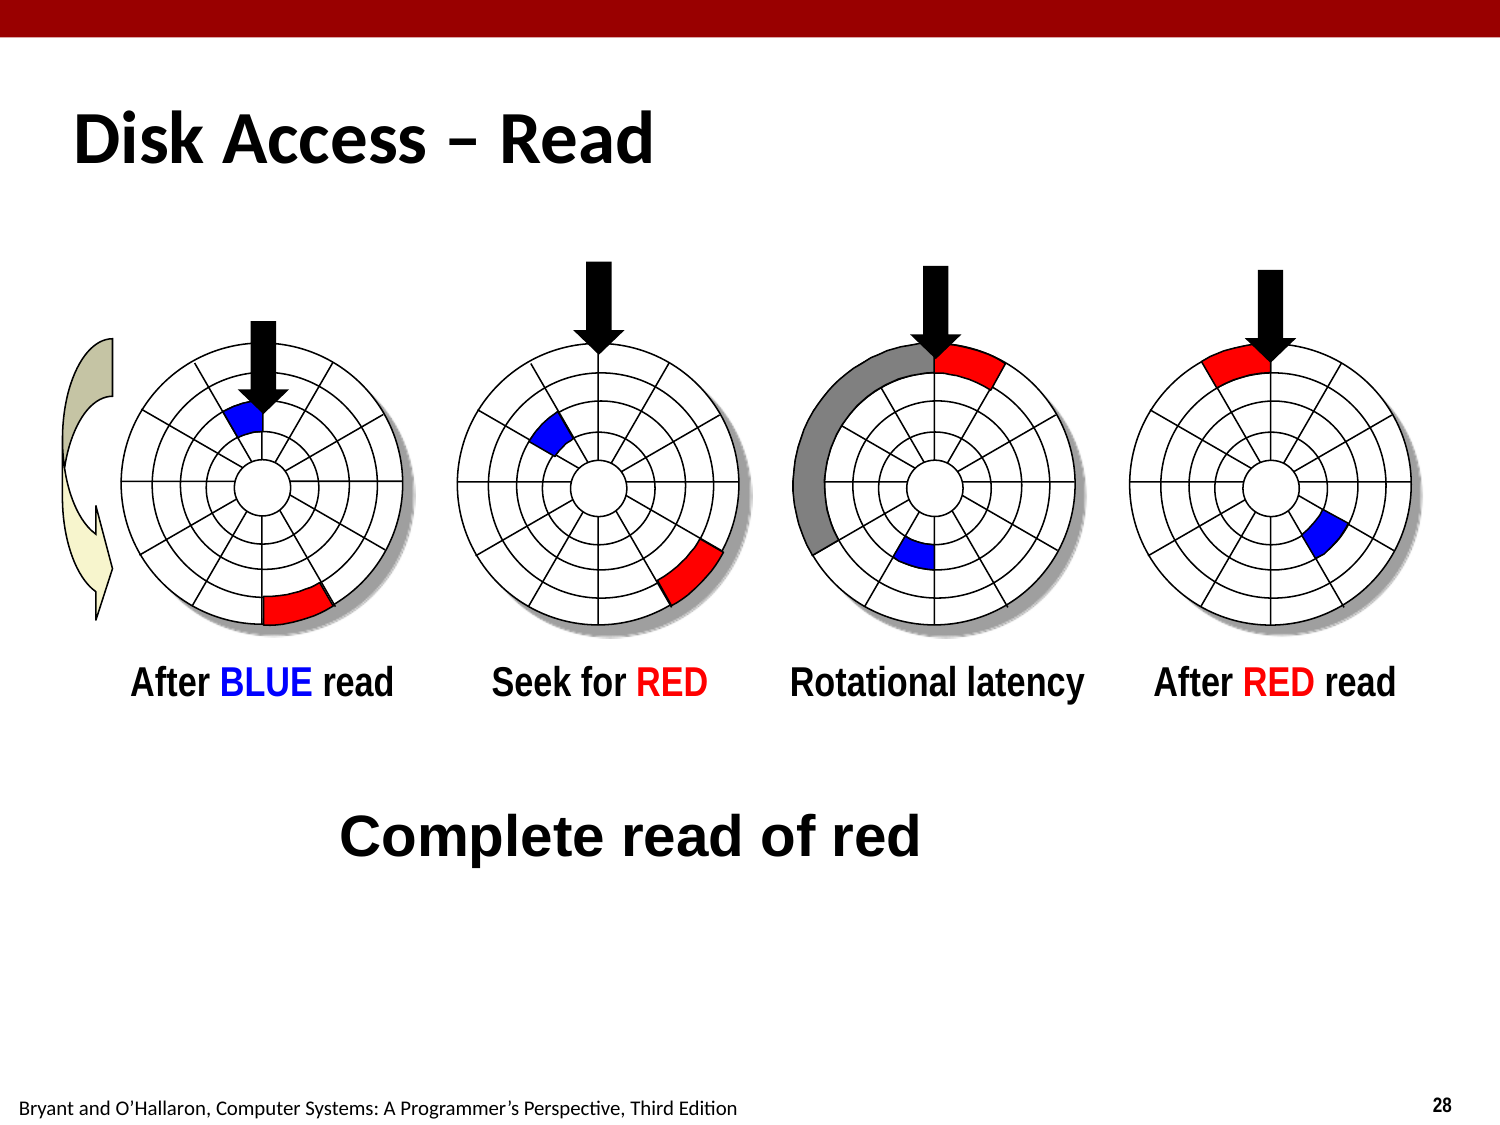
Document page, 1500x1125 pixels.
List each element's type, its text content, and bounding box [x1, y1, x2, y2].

text_box Complete read of red [324, 737, 1213, 875]
text_box After BLUE read [87, 647, 438, 713]
text_box [121, 321, 403, 626]
text_box Rotational latency [737, 647, 1100, 713]
title Disk Access – Read [58, 71, 1304, 197]
text_box Seek for RED [449, 647, 737, 713]
text_box After RED read [1100, 647, 1450, 713]
text_box [457, 262, 739, 625]
text_box [1129, 270, 1412, 626]
text_box [62, 338, 113, 621]
text_box [792, 266, 1076, 625]
